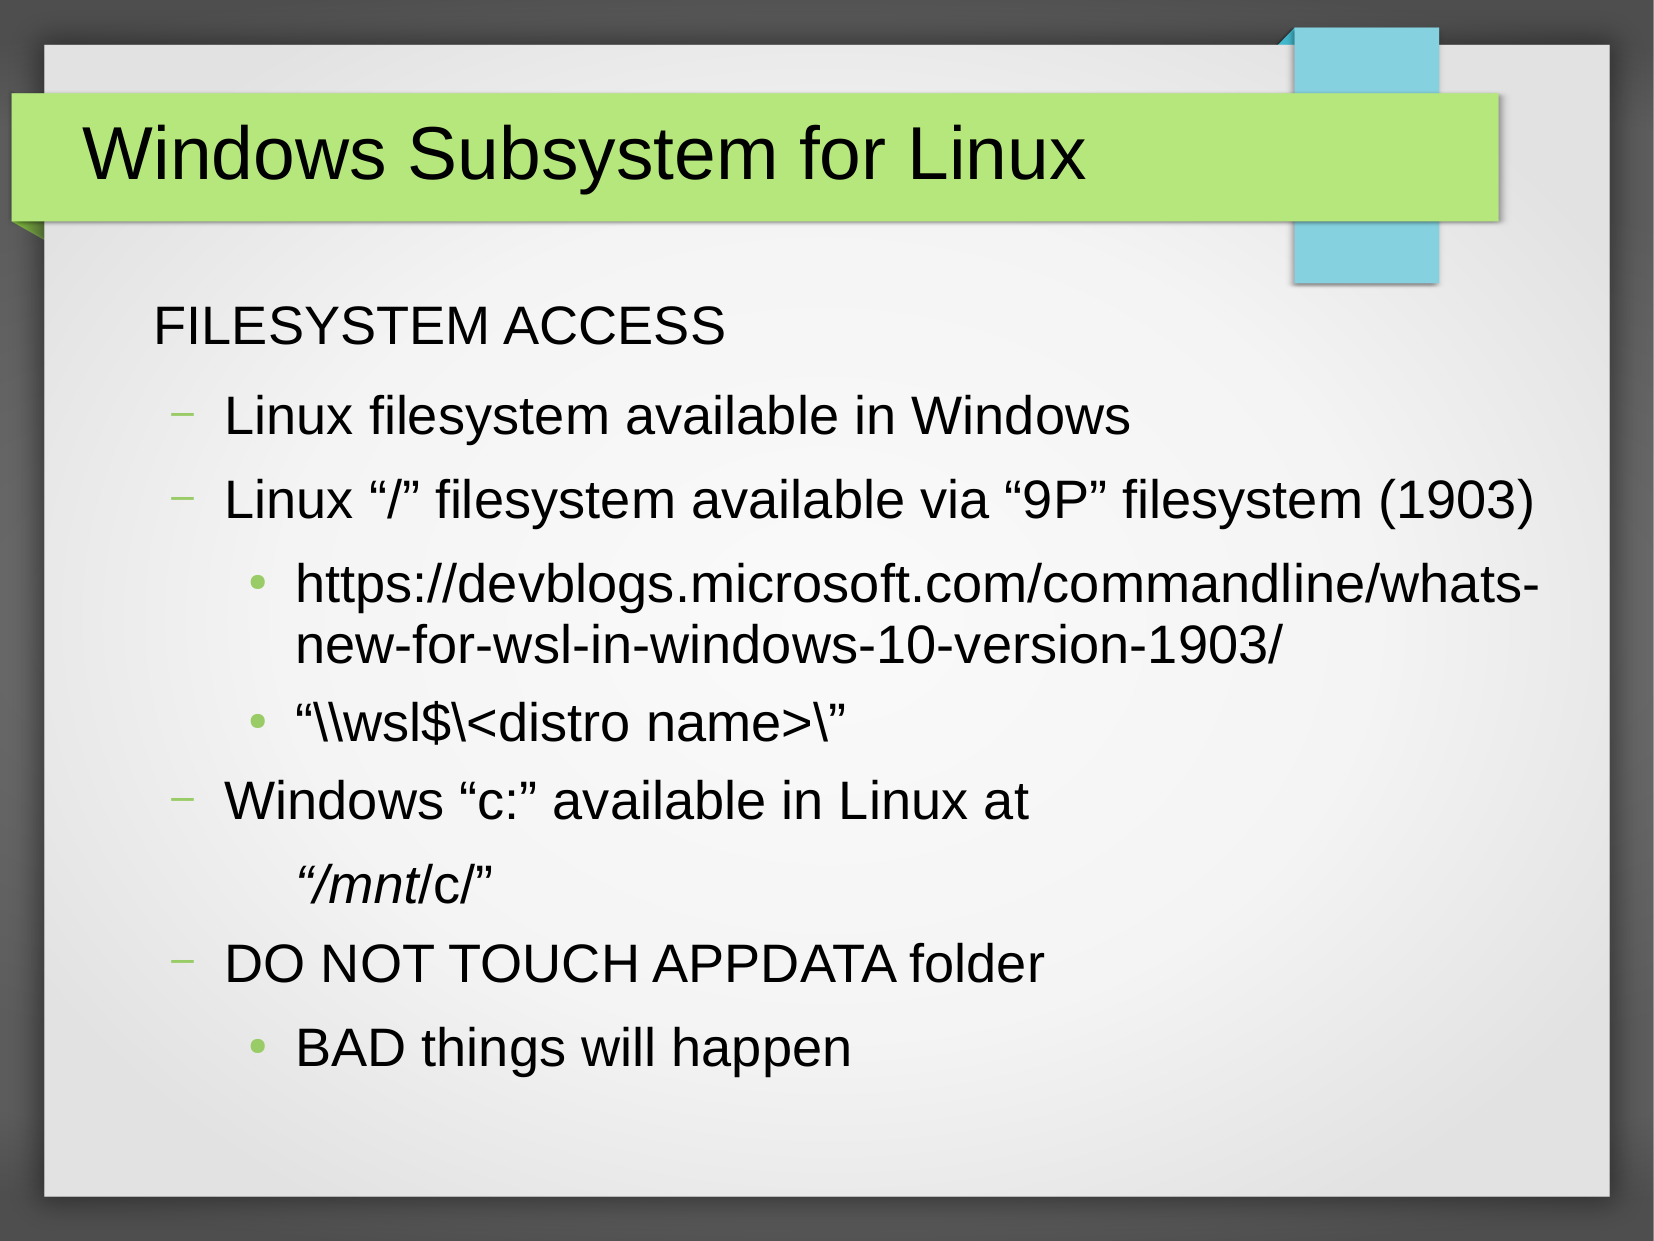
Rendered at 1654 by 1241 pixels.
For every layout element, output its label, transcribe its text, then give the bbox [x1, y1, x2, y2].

title Windows Subsystem for Linux [82, 94, 1264, 213]
picture [0, 0, 1654, 1241]
list FILESYSTEM ACCESS Linux filesystem available in Windows Linux “/” filesystem available via “9P” filesystem (1903) https://devblogs.microsoft.com/commandline/whats-new-for-wsl-in-windows-10-version-1903/ “\\wsl$\<distro name>\” Windows “c:” available in Linux at “/mnt/c/” DO NOT TOUCH APPDATA folder BAD things will happen [82, 295, 1571, 1141]
